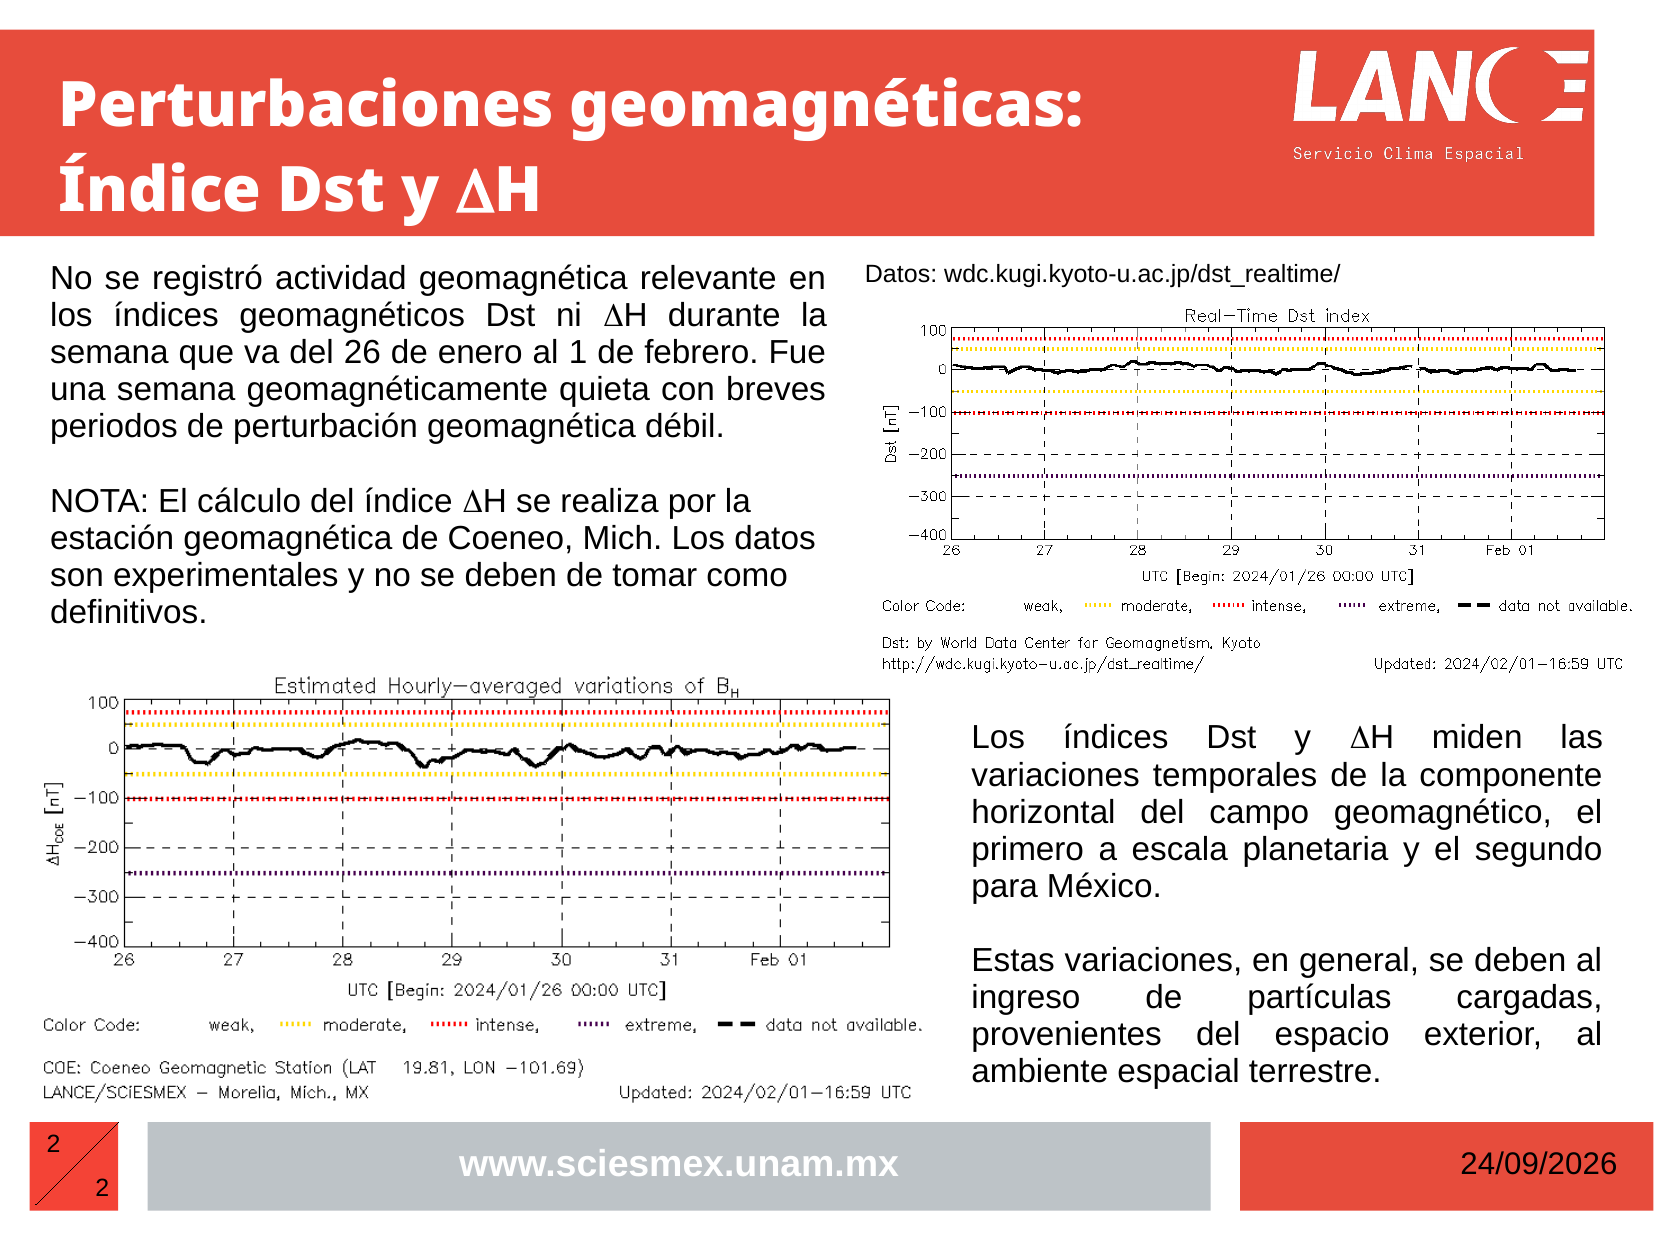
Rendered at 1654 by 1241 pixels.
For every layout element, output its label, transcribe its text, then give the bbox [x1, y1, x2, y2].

text_box 2 [35, 1151, 125, 1209]
text_box www.sciesmex.unam.mx [153, 1122, 1205, 1205]
picture [1293, 47, 1589, 162]
text_box <número> [31, 1122, 176, 1170]
text_box Datos: wdc.kugi.kyoto-u.ac.jp/dst_realtime/ [850, 252, 1371, 296]
text_box Los índices Dst y DH miden las variaciones temporales de la componente horizontal del campo geomagnético, el primero a escala planetaria y el segundo para México. Estas variaciones, en general, se deben al ingreso de partículas cargadas, provenientes del espacio exterior, al ambiente espacial terrestre. [956, 711, 1619, 1097]
text_box 01/02/2024 [1424, 1122, 1654, 1205]
picture [34, 289, 1642, 1105]
title Perturbaciones geomagnéticas: Índice Dst y DH [59, 59, 1312, 207]
text_box No se registró actividad geomagnética relevante en los índices geomagnéticos Dst ni DH durante la semana que va del 26 de enero al 1 de febrero. Fue una semana geomagnéticamente quieta con breves periodos de perturbación geomagnética débil. NOTA: El cálculo del índice DH se realiza por la estación geomagnética de Coeneo, Mich. Los datos son experimentales y no se deben de tomar como definitivos. [35, 252, 851, 713]
